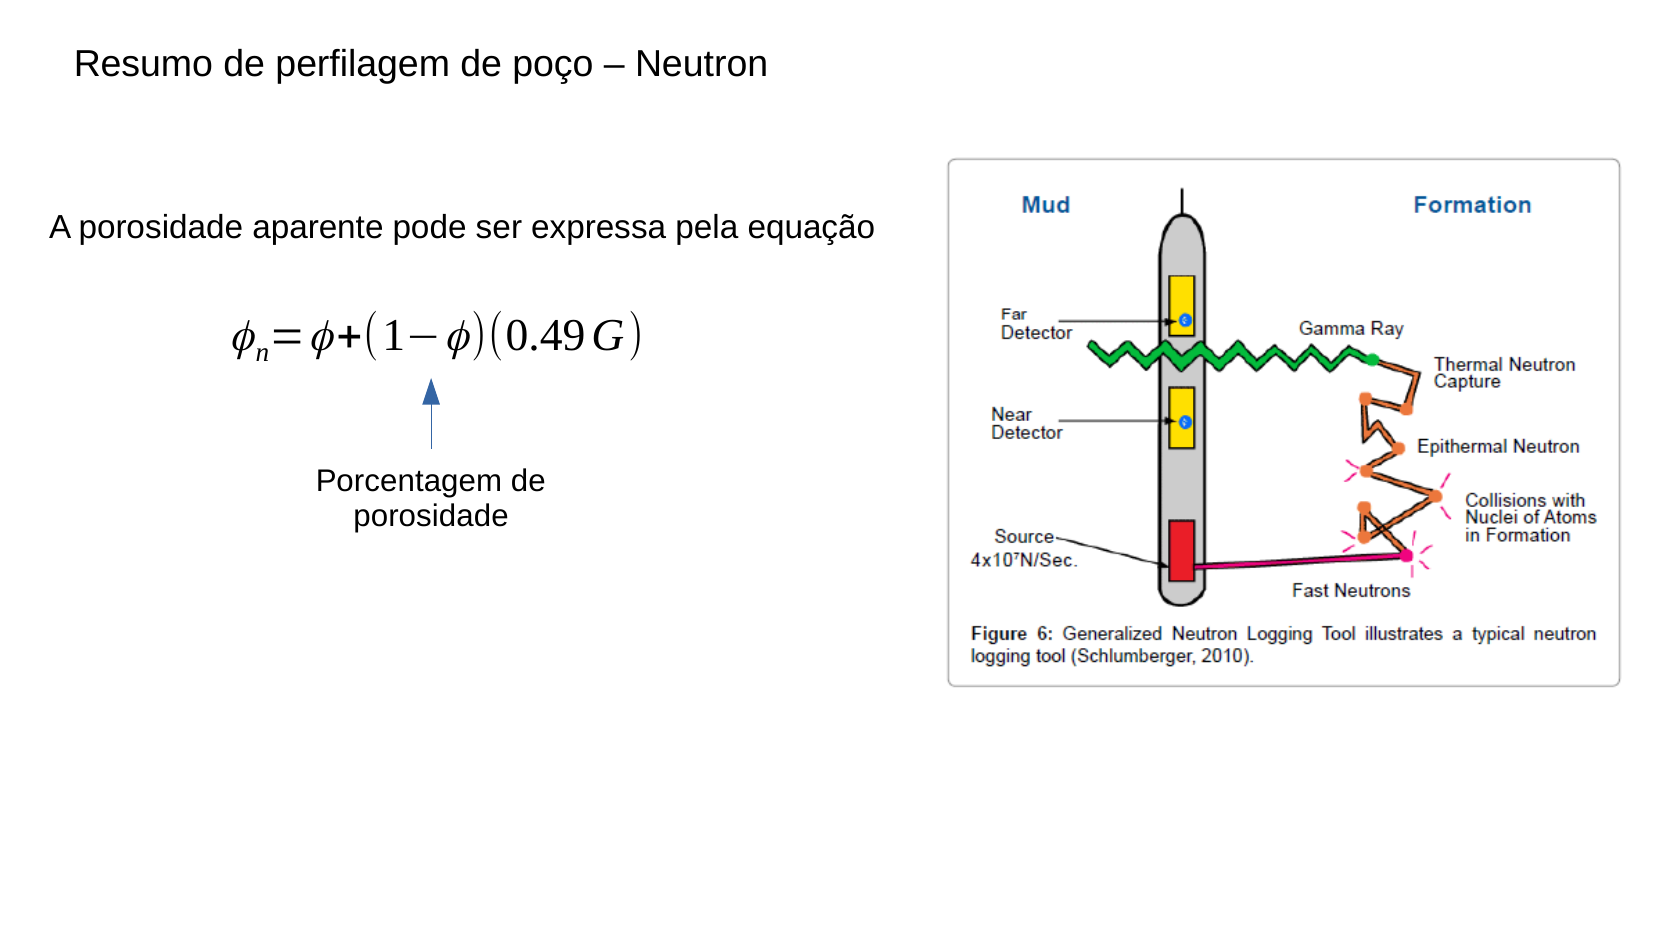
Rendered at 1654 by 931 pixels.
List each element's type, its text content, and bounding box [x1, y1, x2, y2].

text_box Porcentagem de porosidade [295, 456, 567, 541]
picture [937, 145, 1630, 697]
chart [1236, 515, 1355, 575]
chart [222, 307, 650, 367]
text_box A porosidade aparente pode ser expressa pela equação [34, 200, 938, 295]
text_box Resumo de perfilagem de poço – Neutron [59, 35, 1123, 93]
